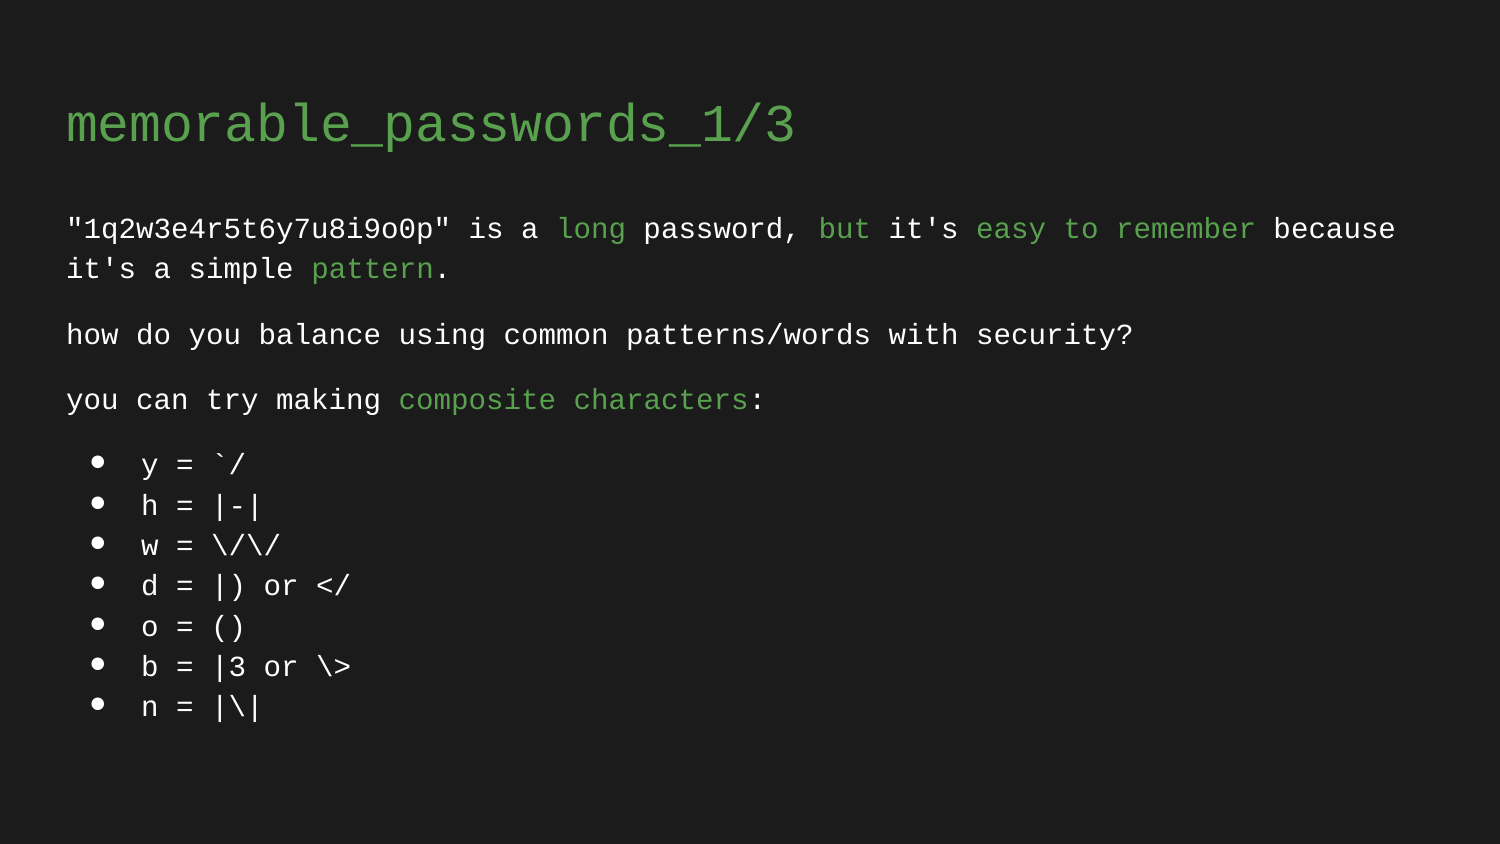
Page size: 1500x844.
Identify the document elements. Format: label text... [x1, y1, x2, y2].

title memorable_passwords_1/3 [51, 72, 1449, 167]
list "1q2w3e4r5t6y7u8i9o0p" is a long password, but it's easy to remember because it's a simple pattern. how do you balance using common patterns/words with security? you can try making composite characters: y = `/ h = |-| w = \/\/ d = |) or </ o = () b = |3 or \> n = |\| [51, 189, 1449, 750]
